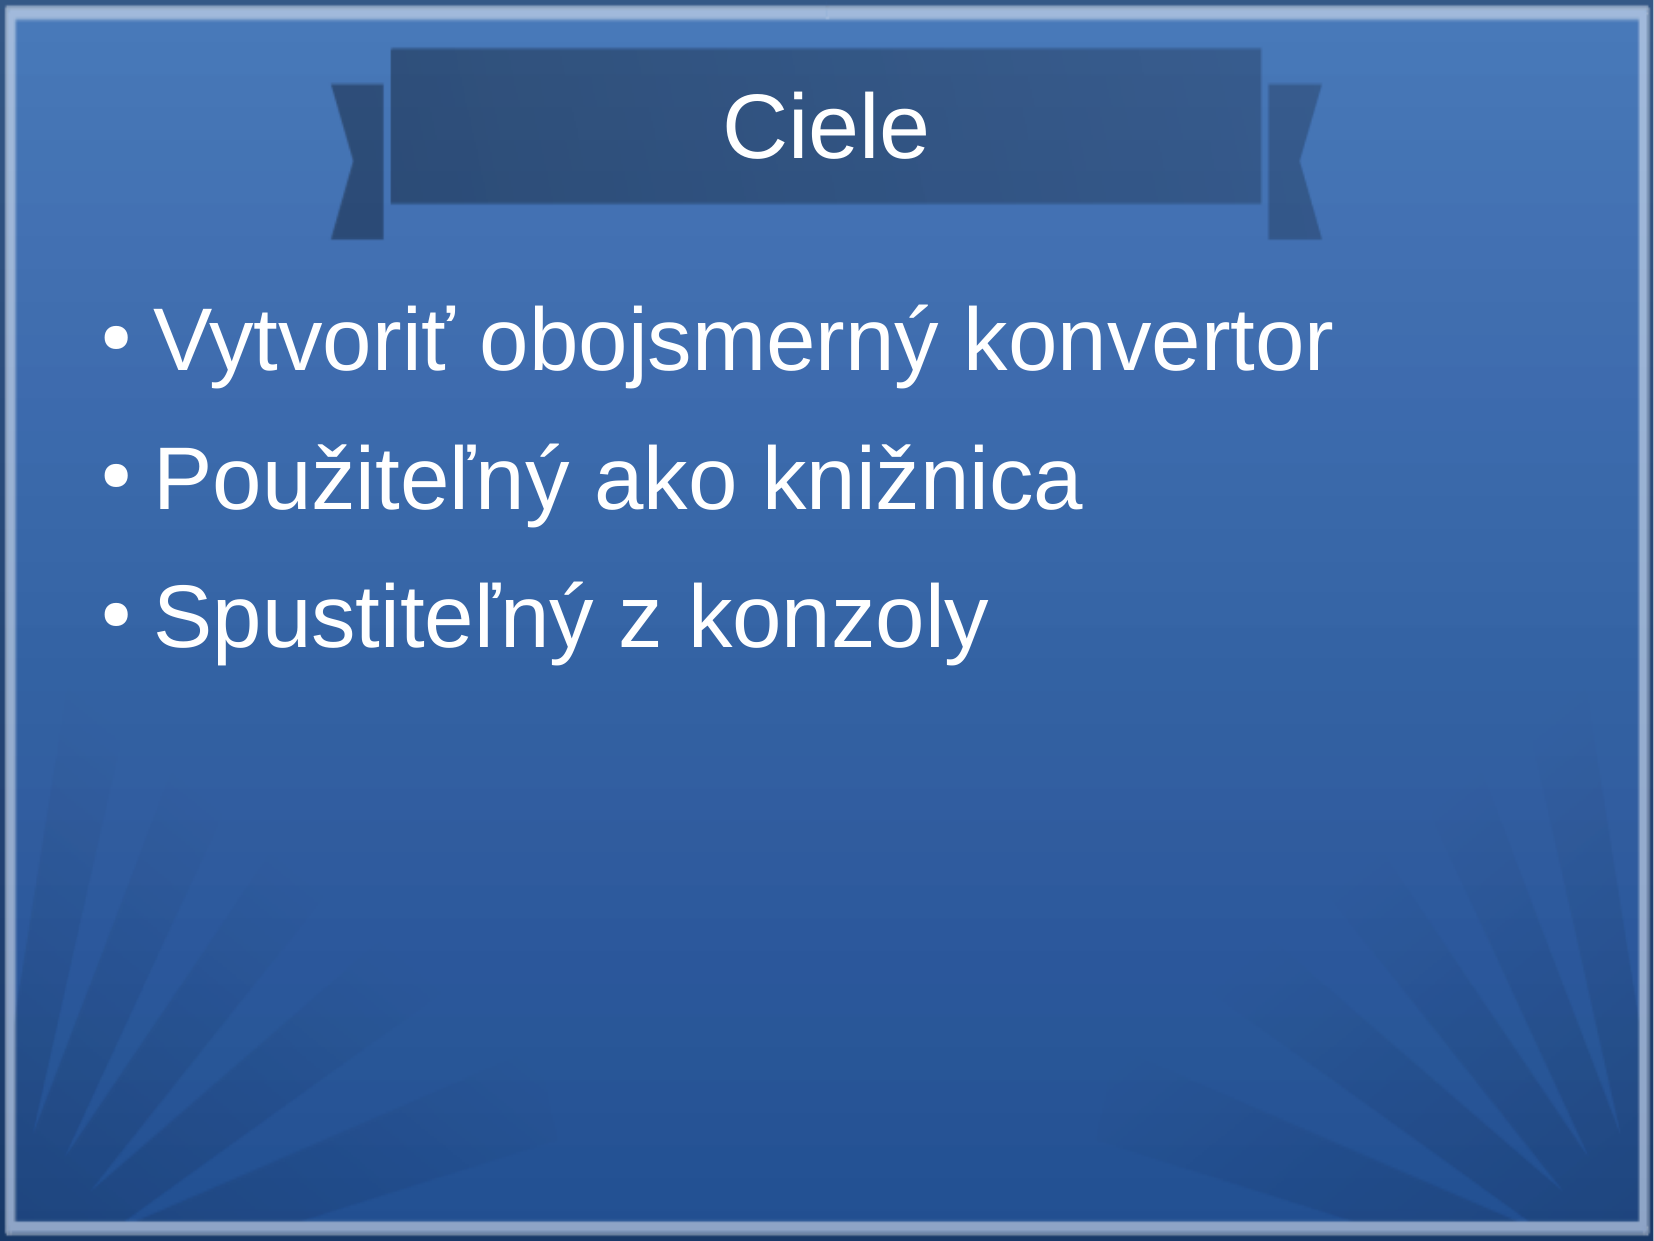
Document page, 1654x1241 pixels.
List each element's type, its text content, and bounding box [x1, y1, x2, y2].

list Vytvoriť obojsmerný konvertor Použiteľný ako knižnica Spustiteľný z konzoly [82, 290, 1538, 1241]
picture [0, 0, 1654, 1241]
title Ciele [389, 49, 1264, 205]
